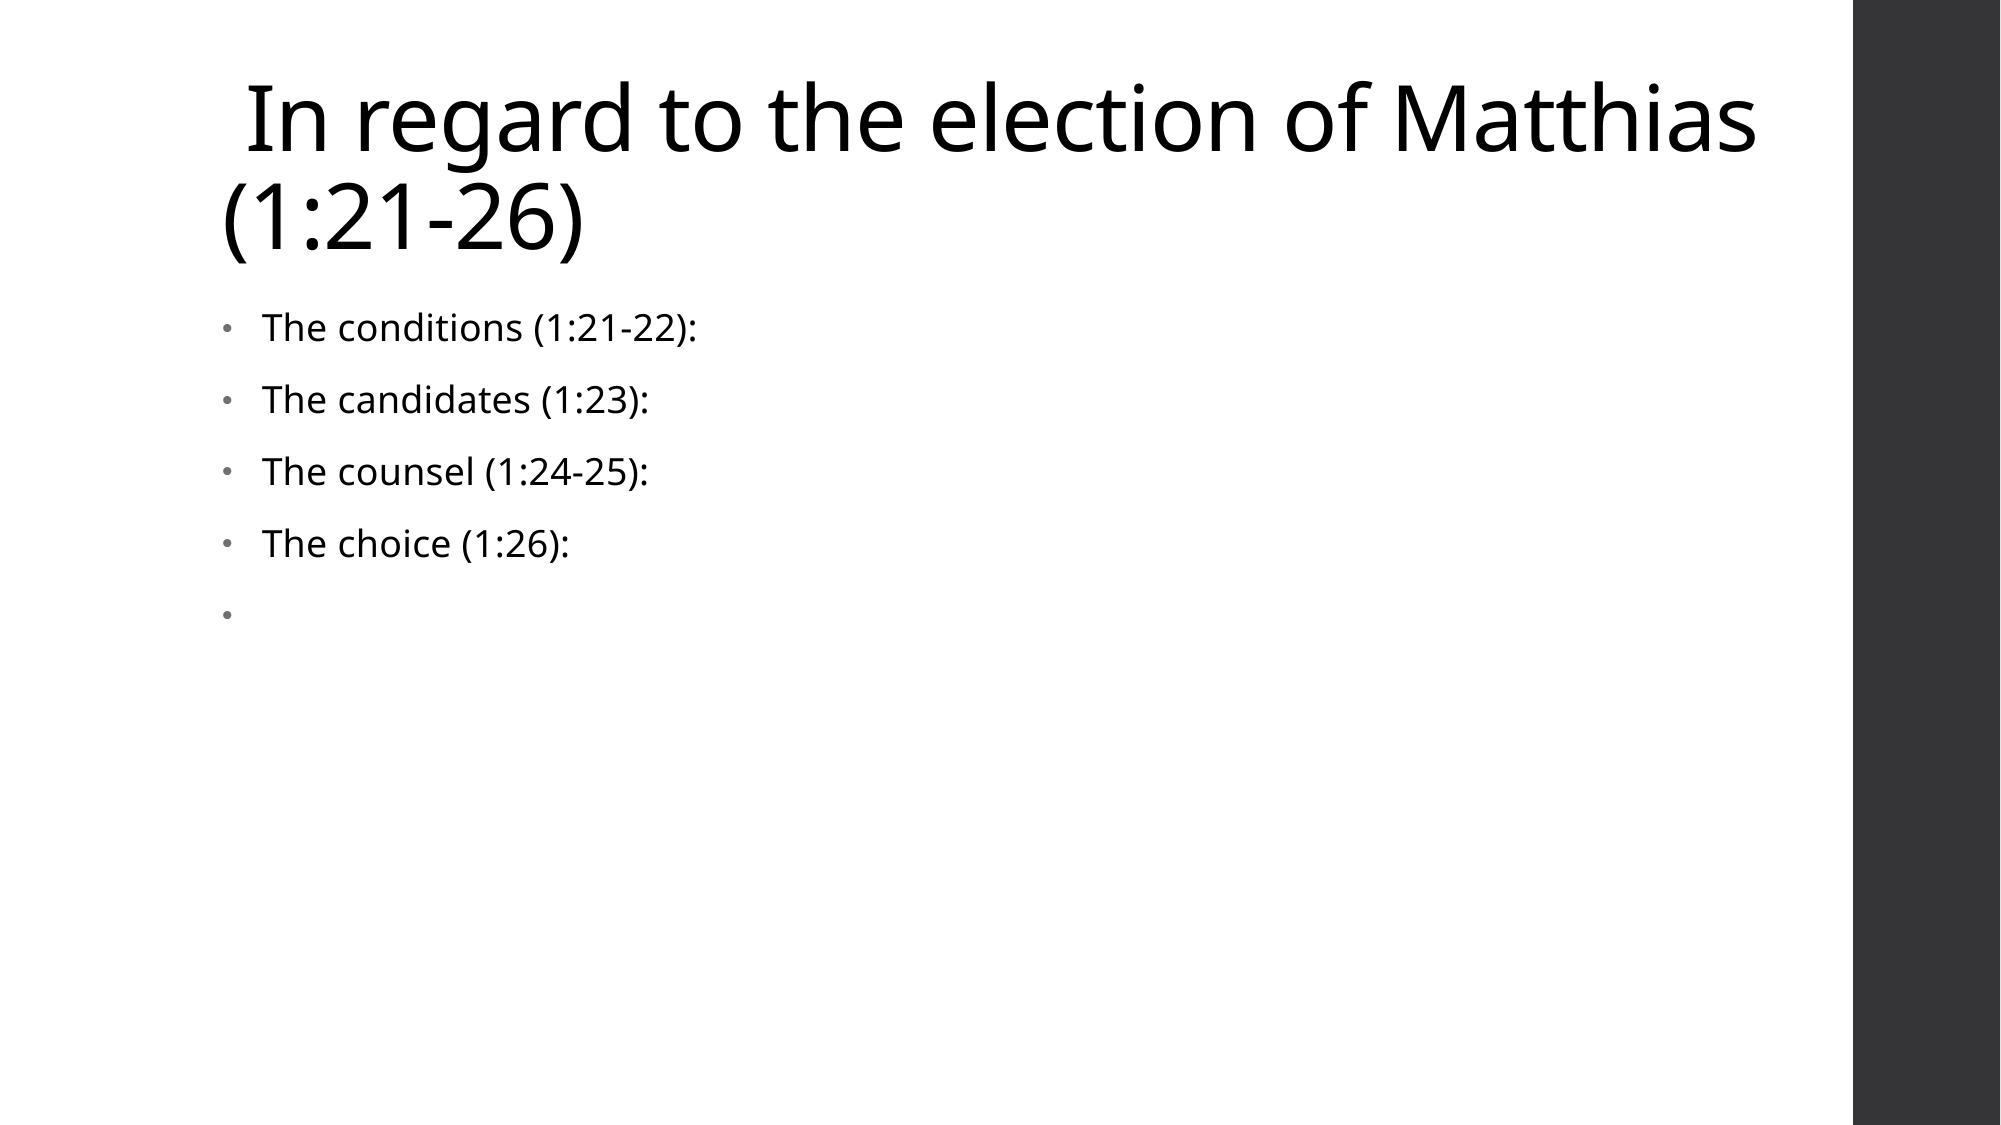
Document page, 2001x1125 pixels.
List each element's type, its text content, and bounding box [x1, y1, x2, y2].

list The conditions (1:21-22): The candidates (1:23): The counsel (1:24-25): The choice (1:26): [206, 299, 1617, 1014]
title In regard to the election of Matthias (1:21-26) [206, 60, 1797, 278]
